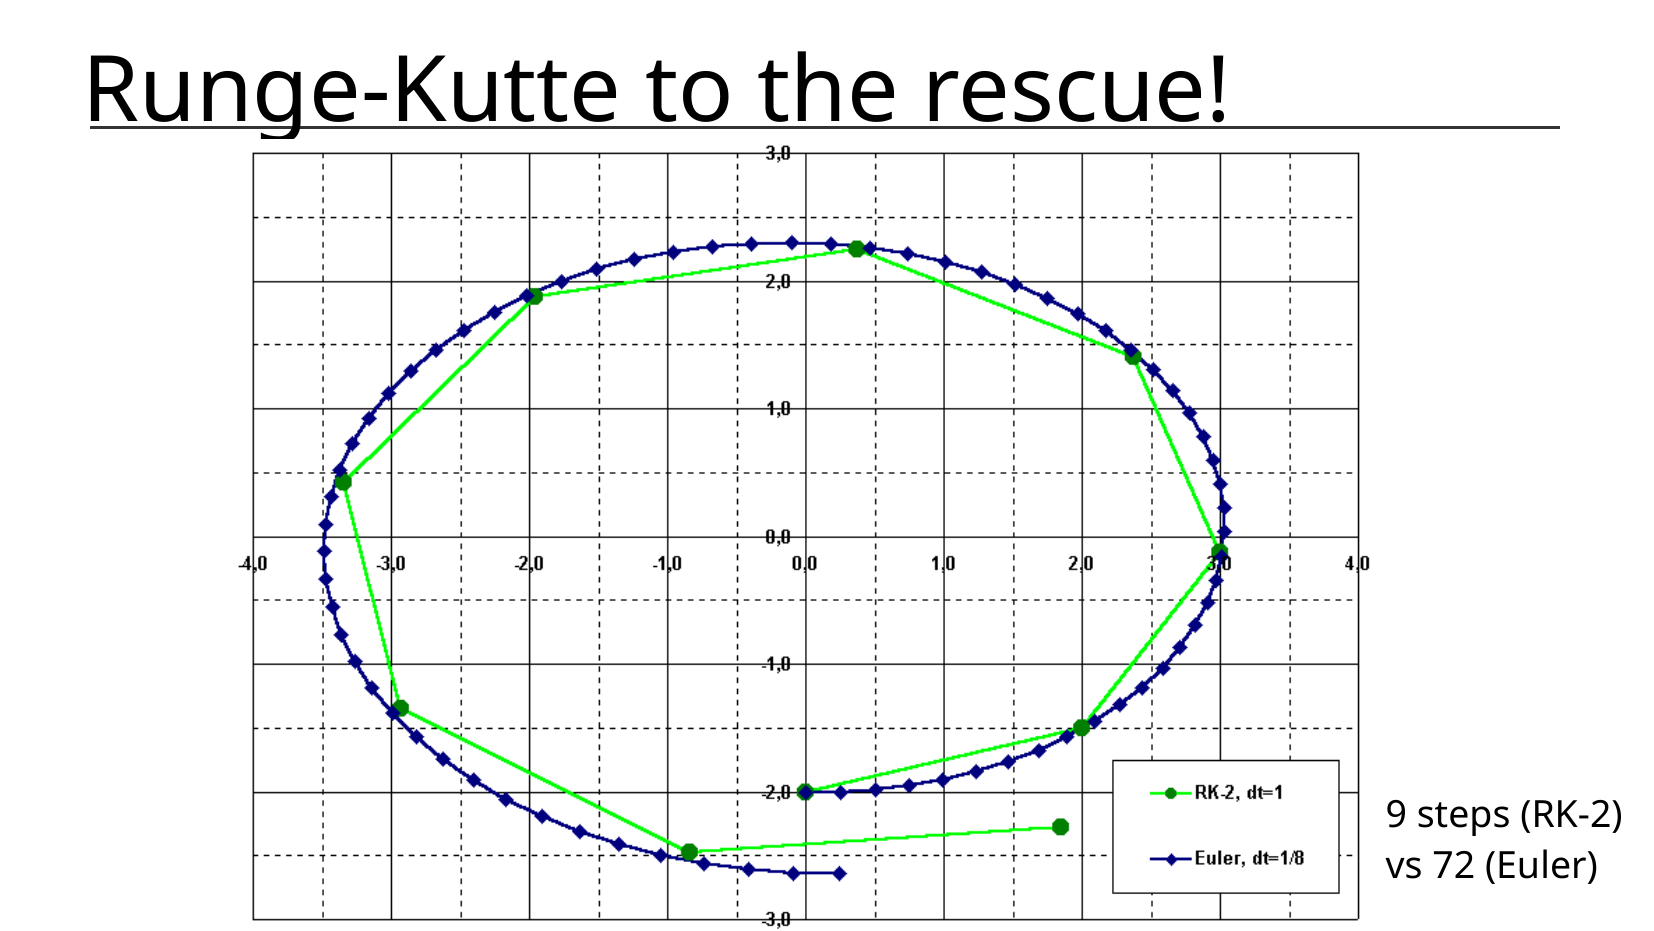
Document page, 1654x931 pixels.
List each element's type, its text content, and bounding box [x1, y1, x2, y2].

title Runge-Kutte to the rescue! [82, 32, 1571, 140]
text_box 9 steps (RK-2) vs 72 (Euler) [1370, 780, 1654, 886]
picture [234, 139, 1372, 931]
